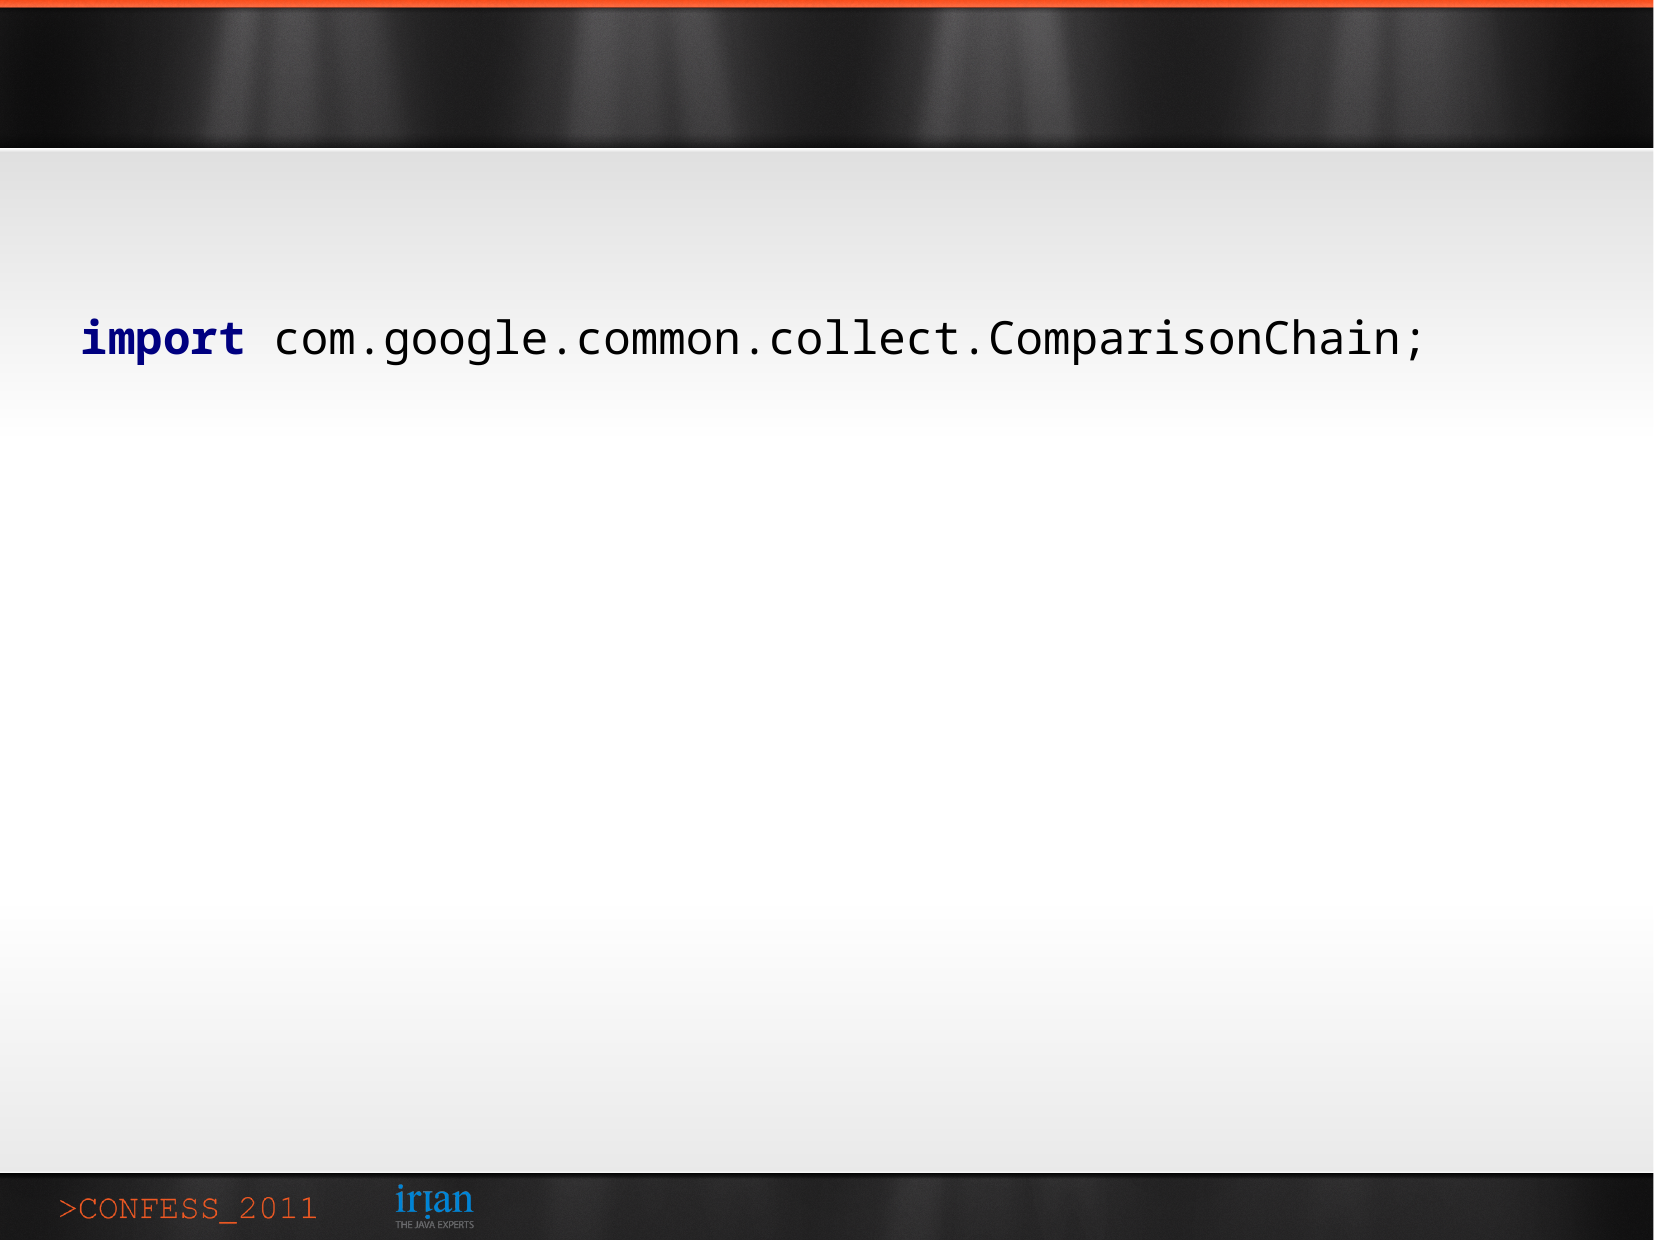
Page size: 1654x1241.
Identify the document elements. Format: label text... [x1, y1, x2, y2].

text_box import com.google.common.collect.ComparisonChain; [80, 305, 1654, 1125]
picture [0, 0, 1654, 1240]
